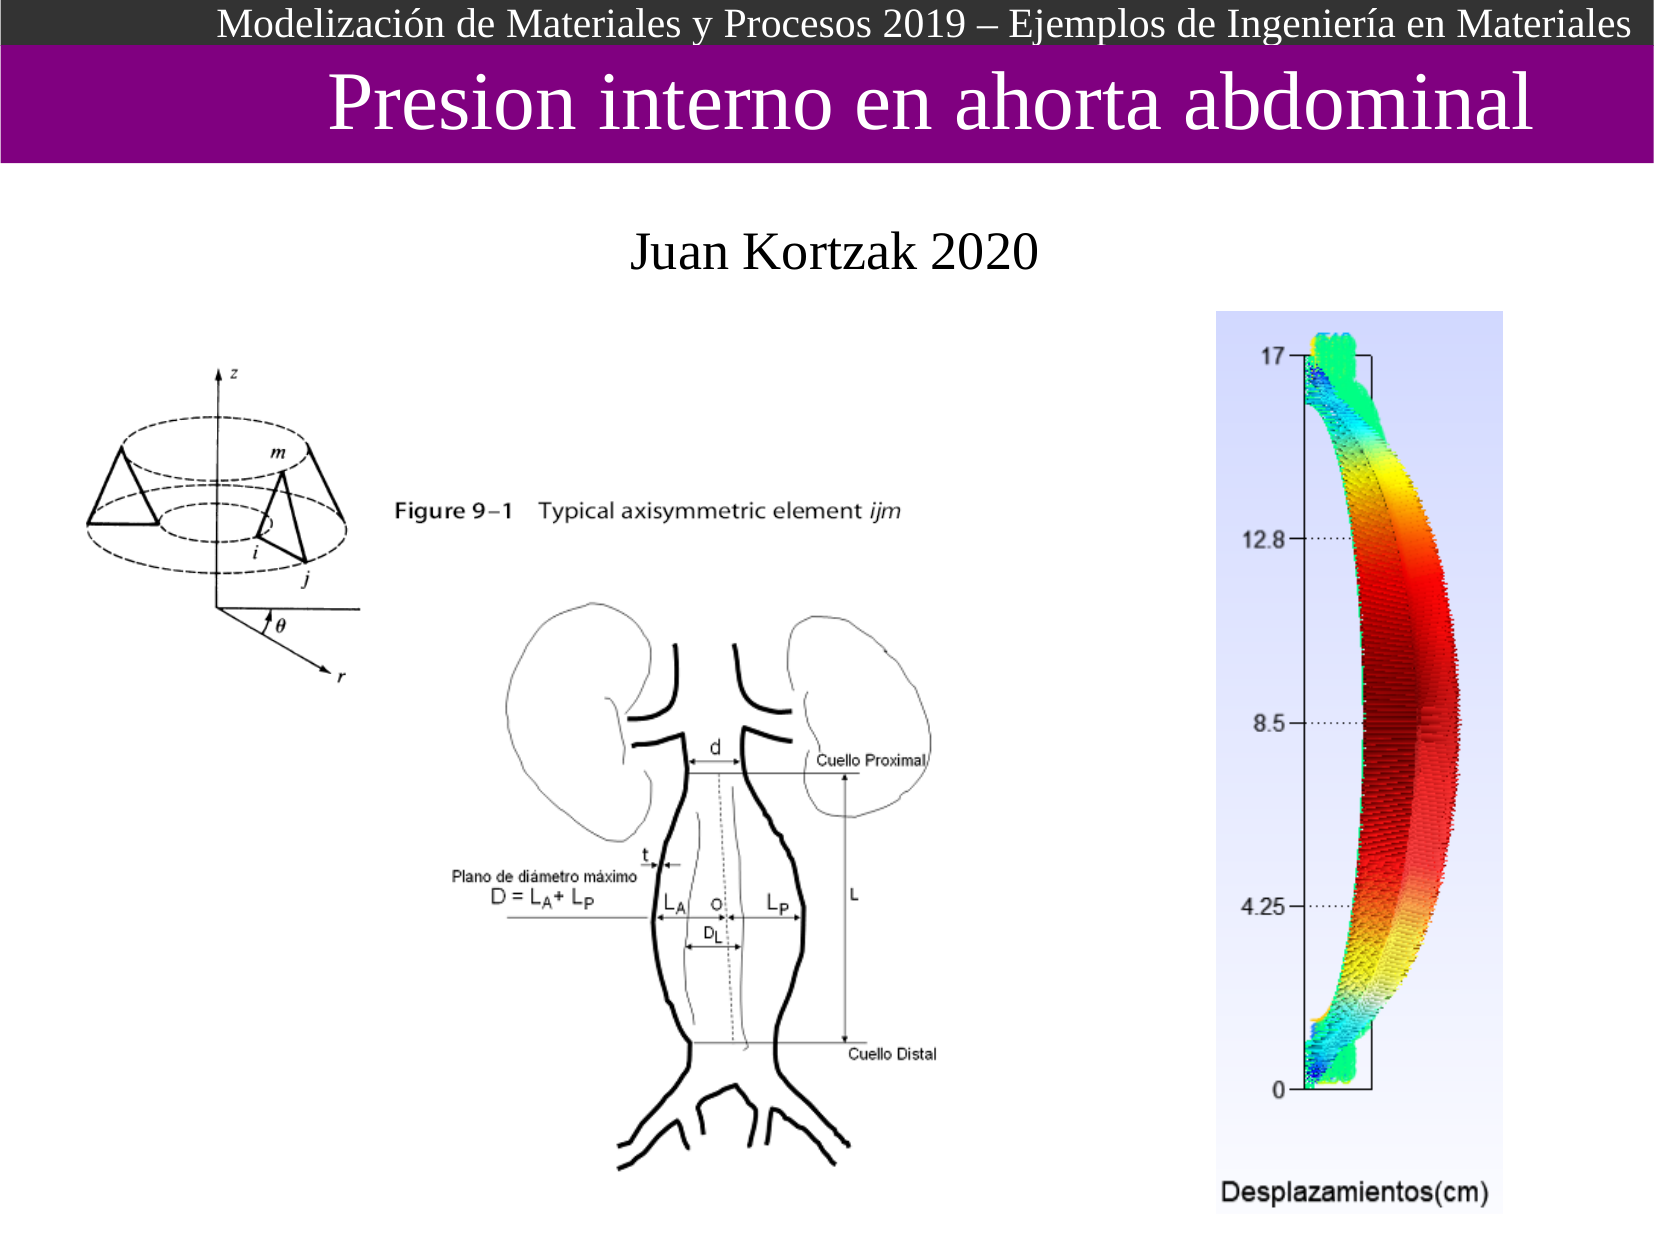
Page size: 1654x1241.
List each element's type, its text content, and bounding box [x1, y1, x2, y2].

text_box Presion interno en ahorta abdominal [230, 47, 1634, 162]
text_box Juan Kortzak 2020 [615, 213, 1178, 295]
picture [45, 341, 1041, 1176]
picture [1216, 311, 1503, 1214]
